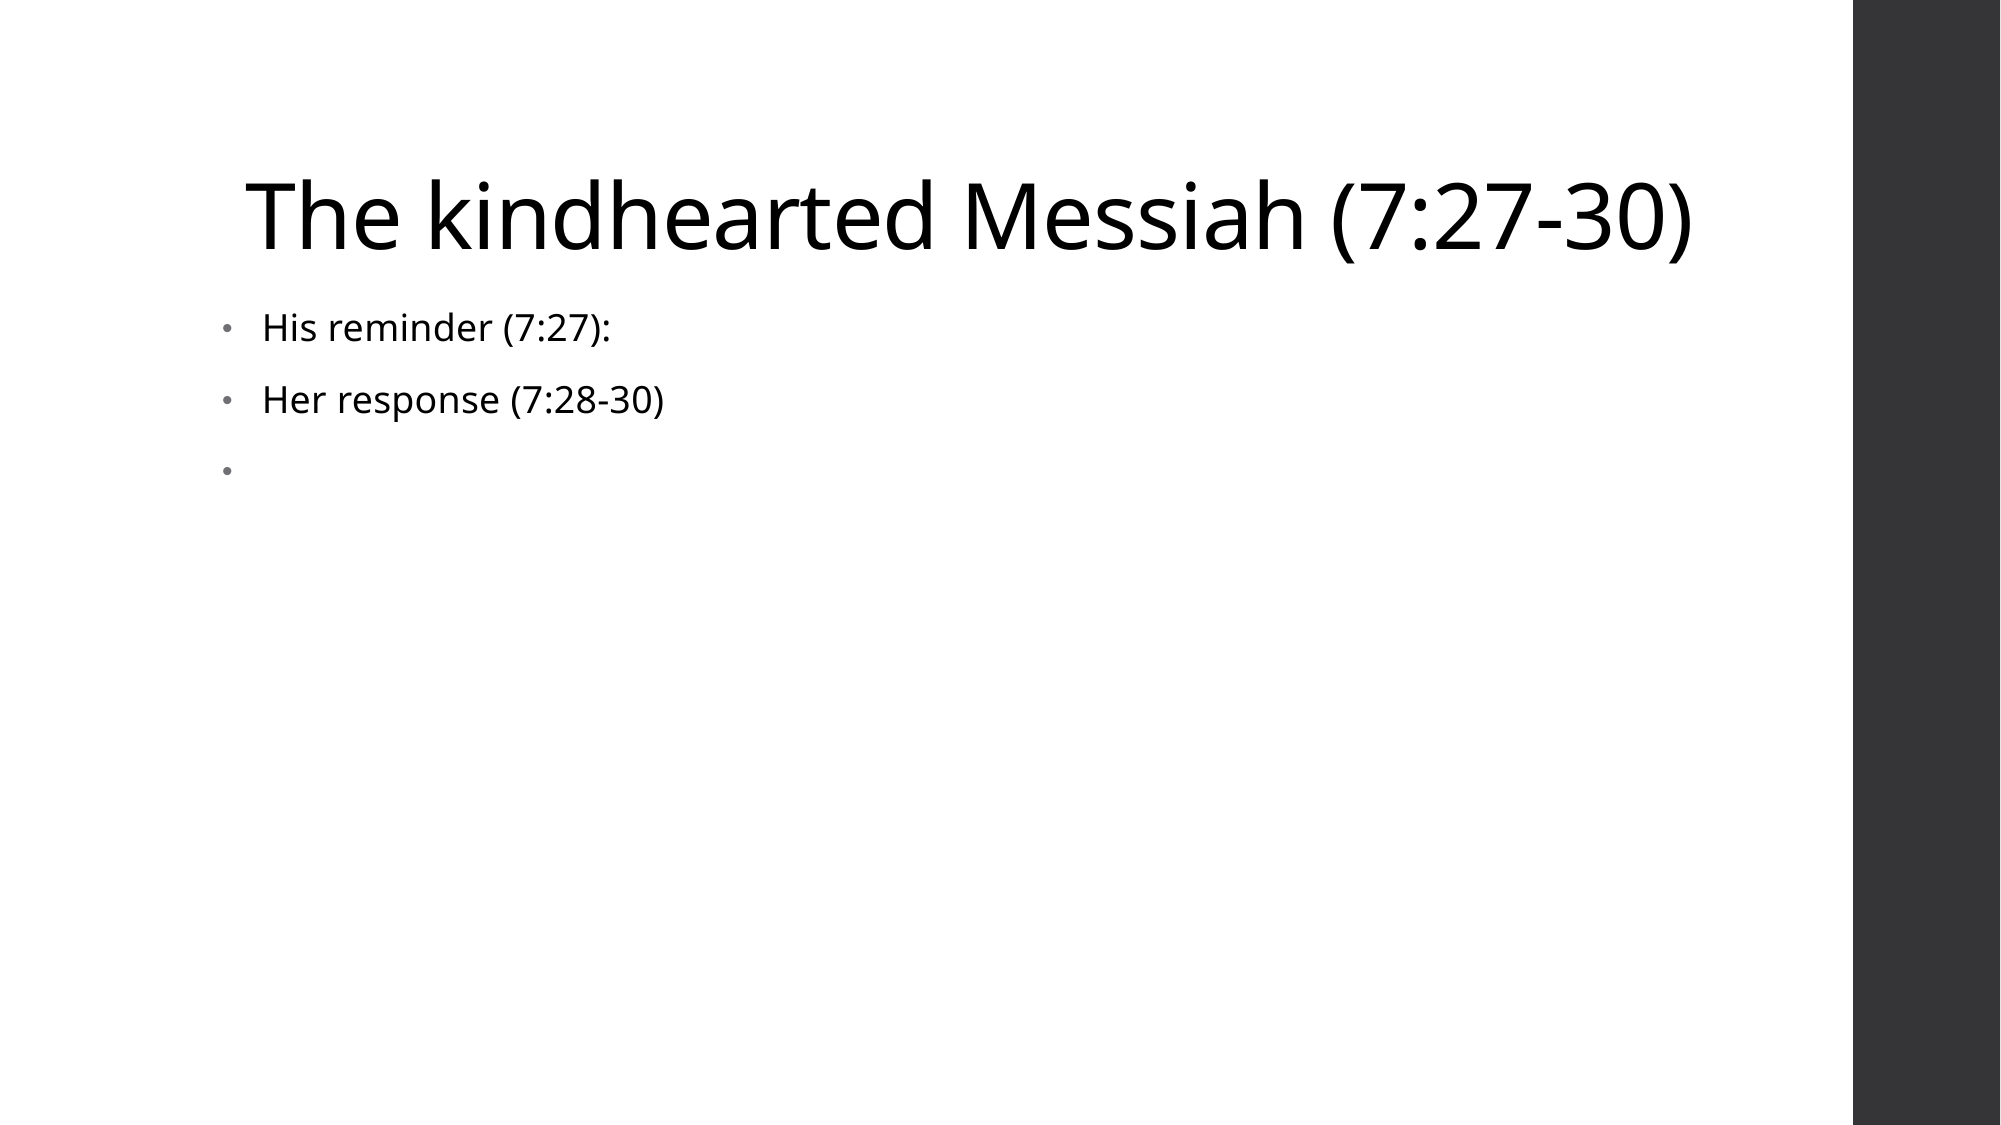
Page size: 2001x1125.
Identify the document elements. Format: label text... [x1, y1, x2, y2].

title The kindhearted Messiah (7:27-30) [206, 60, 1797, 278]
list His reminder (7:27): Her response (7:28-30) [206, 299, 1617, 1014]
